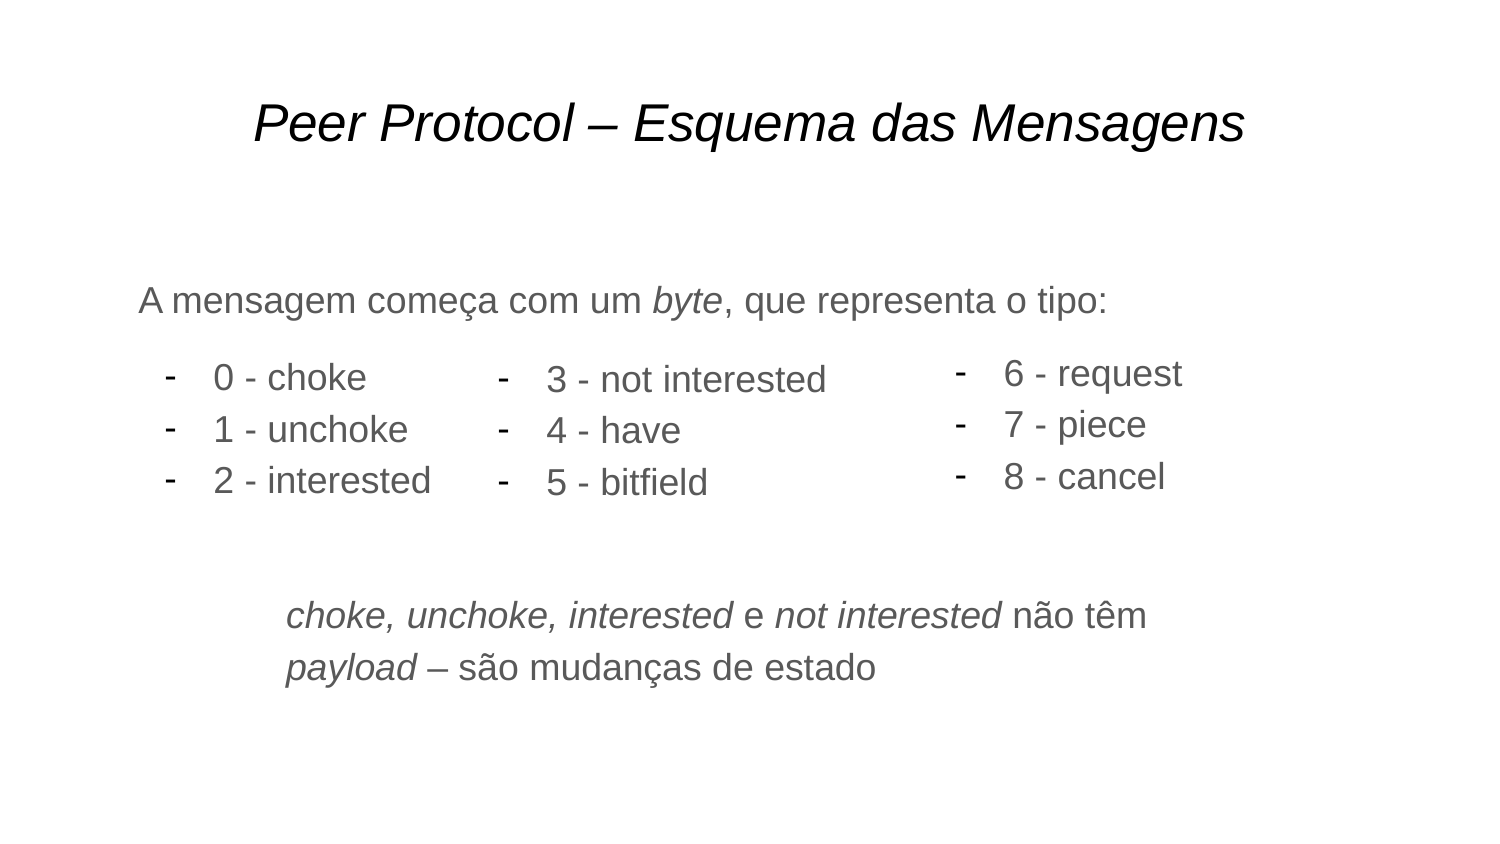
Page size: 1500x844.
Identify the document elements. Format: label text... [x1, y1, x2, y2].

list A mensagem começa com um byte, que representa o tipo: 0 - choke 1 - unchoke 2 - interested [123, 254, 1355, 550]
title Peer Protocol – Esquema das Mensagens [51, 72, 1449, 167]
text_box 3 - not interested 4 - have 5 - bitfield [456, 332, 1127, 569]
text_box 6 - request 7 - piece 8 - cancel [913, 327, 1500, 573]
text_box choke, unchoke, interested e not interested não têm payload – são mudanças de estado [271, 569, 1207, 703]
